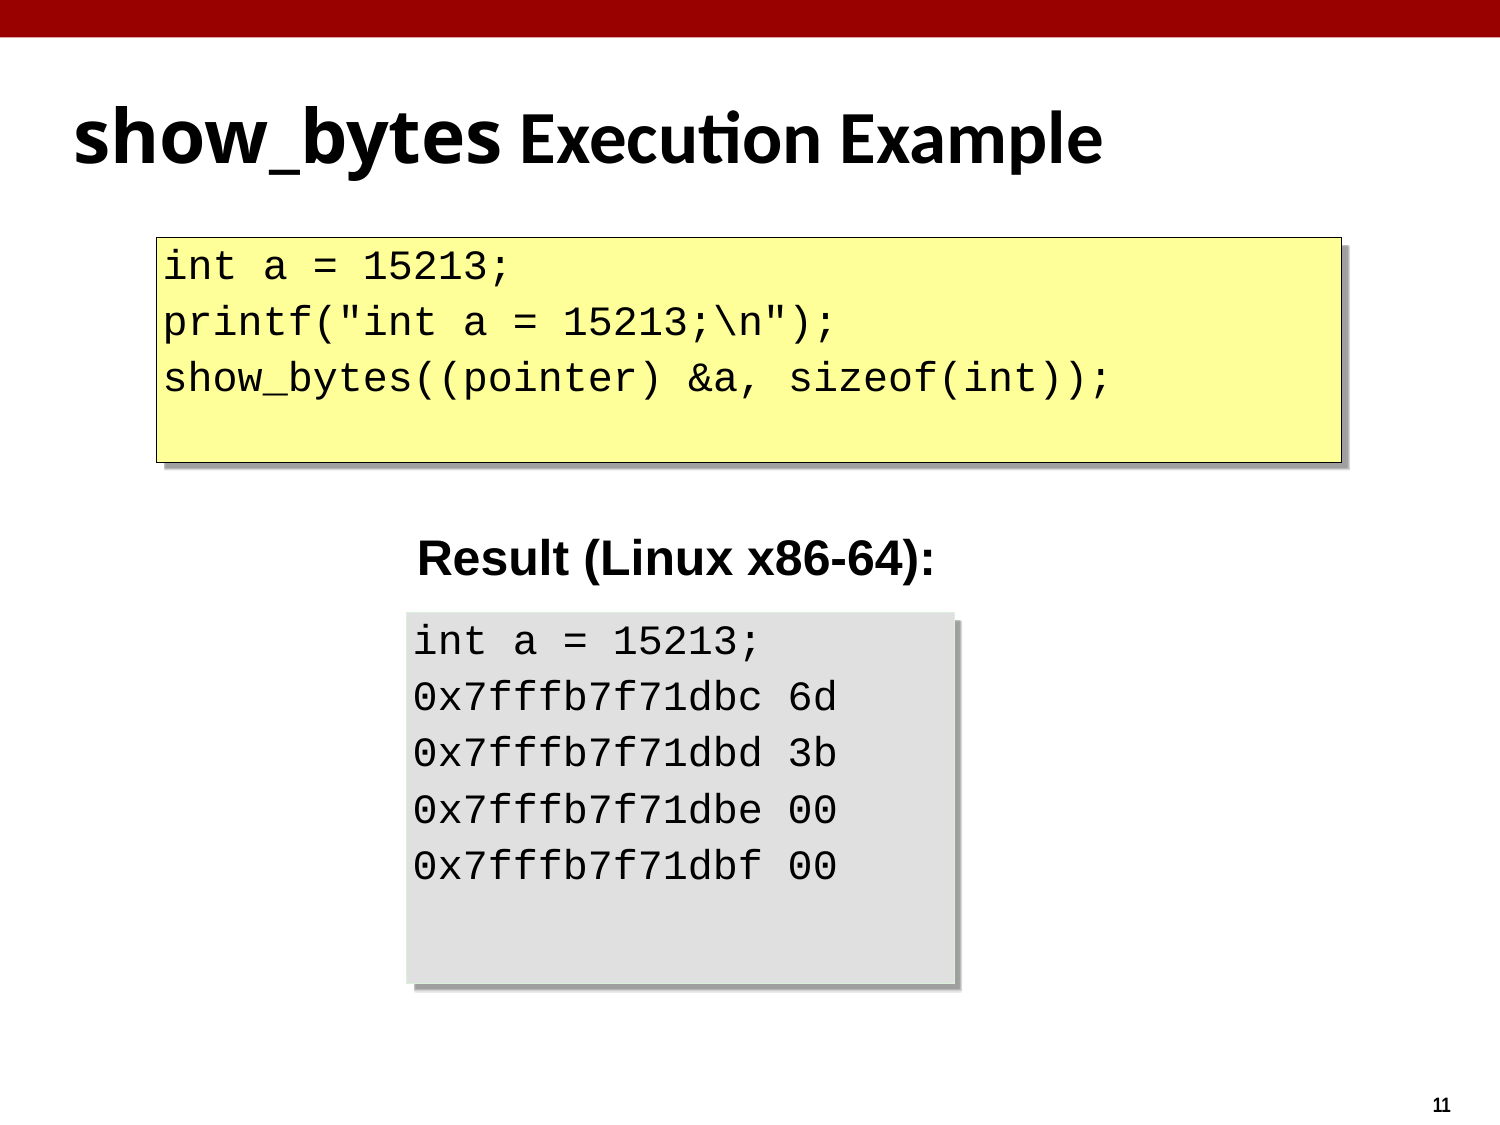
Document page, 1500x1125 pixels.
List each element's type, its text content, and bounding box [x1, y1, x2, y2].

text_box int a = 15213; printf("int a = 15213;\n"); show_bytes((pointer) &a, sizeof(int)); [156, 237, 1342, 463]
title show_bytes Execution Example [58, 71, 1304, 197]
text_box int a = 15213; 0x7fffb7f71dbc 6d 0x7fffb7f71dbd 3b 0x7fffb7f71dbe 00 0x7fffb7f71dbf 00 [406, 612, 955, 984]
text_box Result (Linux x86-64): [410, 525, 944, 586]
